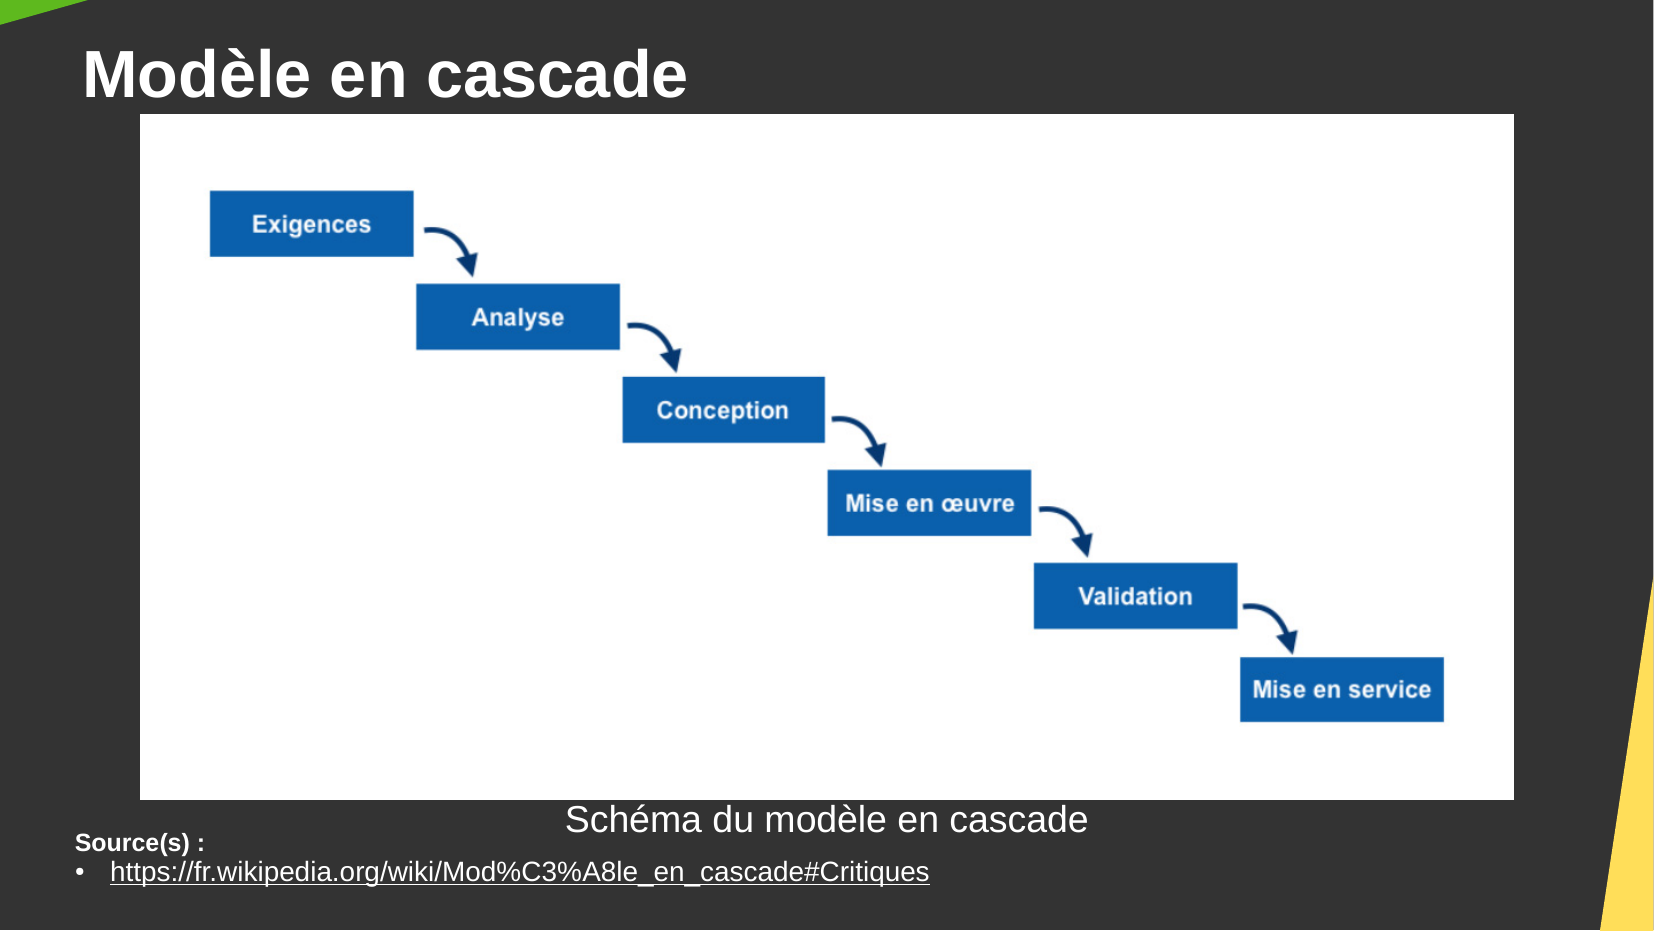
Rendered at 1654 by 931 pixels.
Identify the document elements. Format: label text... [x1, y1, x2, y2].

text_box [0, 0, 88, 25]
picture [140, 122, 1514, 800]
text_box Source(s) : https://fr.wikipedia.org/wiki/Mod%C3%A8le_en_cascade#Critiques [60, 821, 1546, 921]
text_box [1599, 572, 1654, 931]
title Modèle en cascade [82, 37, 1571, 122]
text_box Schéma du modèle en cascade [454, 791, 1199, 849]
